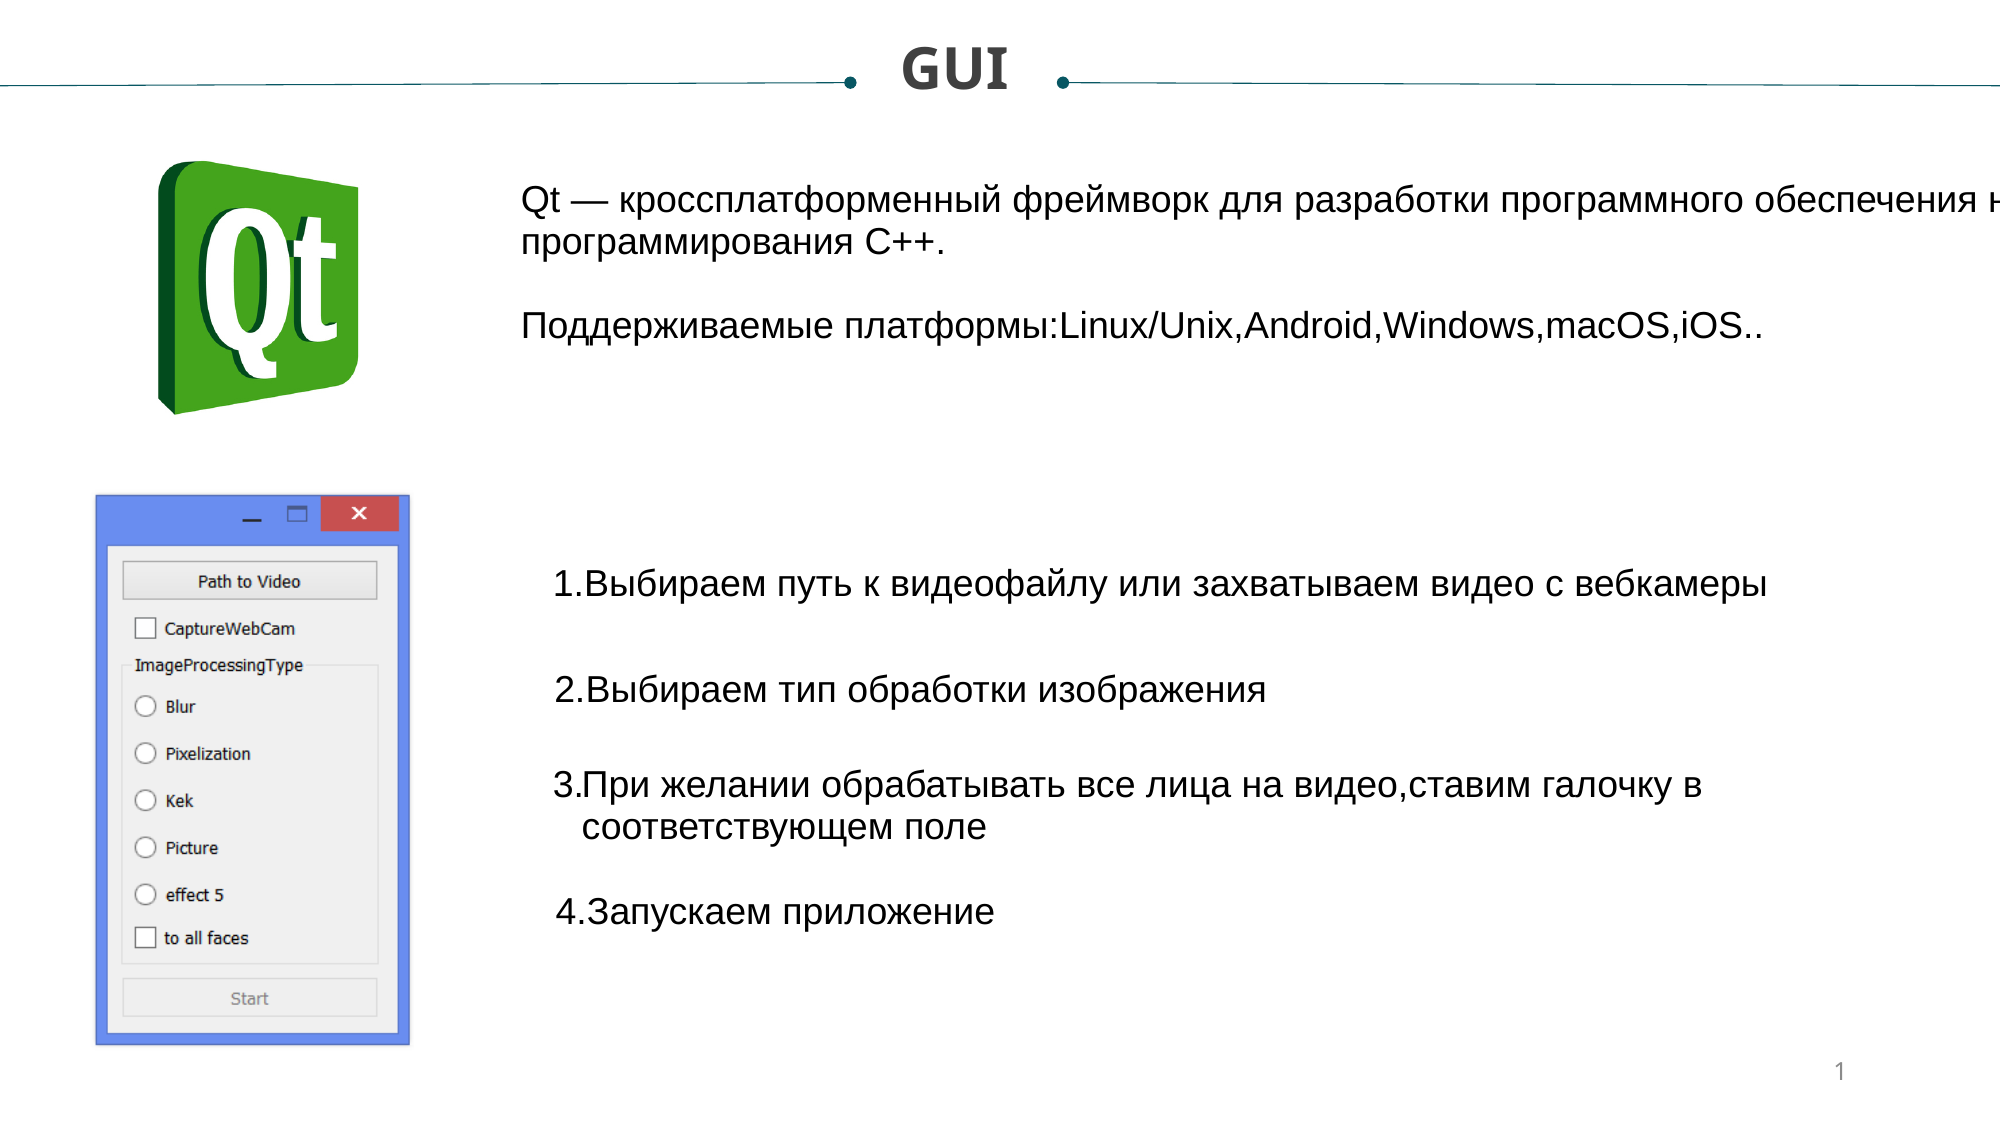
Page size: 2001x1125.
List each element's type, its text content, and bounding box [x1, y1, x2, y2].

picture [114, 106, 402, 464]
picture [85, 487, 414, 1052]
text_box 3. [538, 755, 566, 855]
text_box 2.Выбираем тип обработки изображения [539, 661, 1283, 719]
slide_number <номер> [1412, 1042, 1863, 1103]
text_box Qt — кроссплатформенный фреймворк для разработки программного обеспечения на языке программирования C++. Поддерживаемые платформы:Linux/Unix,Android,Windows,macOS,iOS.. [505, 171, 2000, 407]
text_box 1.Выбираем путь к видеофайлу или захватываем видео с вебкамеры [538, 555, 1784, 612]
text_box При желании обрабатывать все лица на видео,ставим галочку в соответствующем поле [566, 755, 1843, 855]
text_box GUI [37, 31, 1963, 242]
text_box 4.Запускаем приложение [540, 883, 1011, 941]
